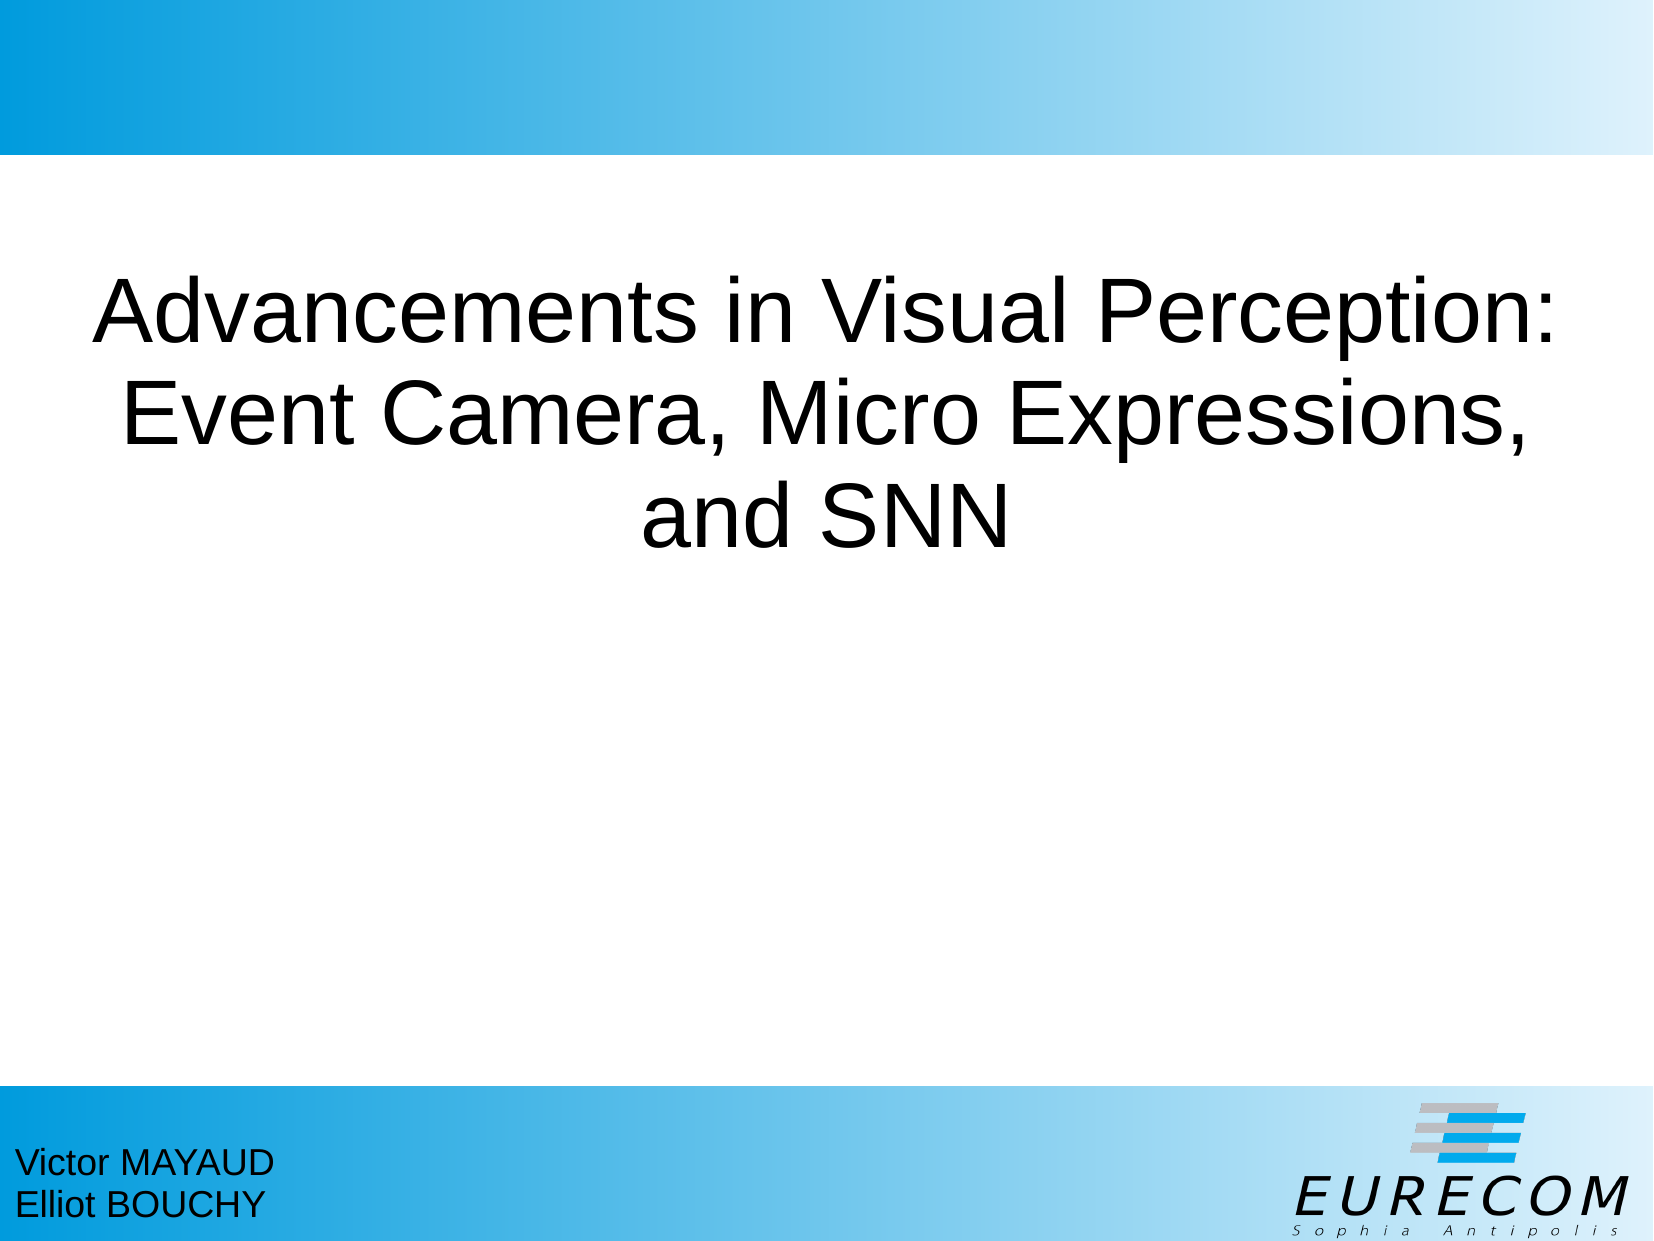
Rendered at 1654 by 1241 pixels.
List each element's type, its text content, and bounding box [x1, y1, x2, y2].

picture [1275, 1086, 1647, 1241]
title Advancements in Visual Perception: Event Camera, Micro Expressions, and SNN [82, 259, 1571, 567]
text_box Victor MAYAUD Elliot BOUCHY [0, 1133, 508, 1233]
